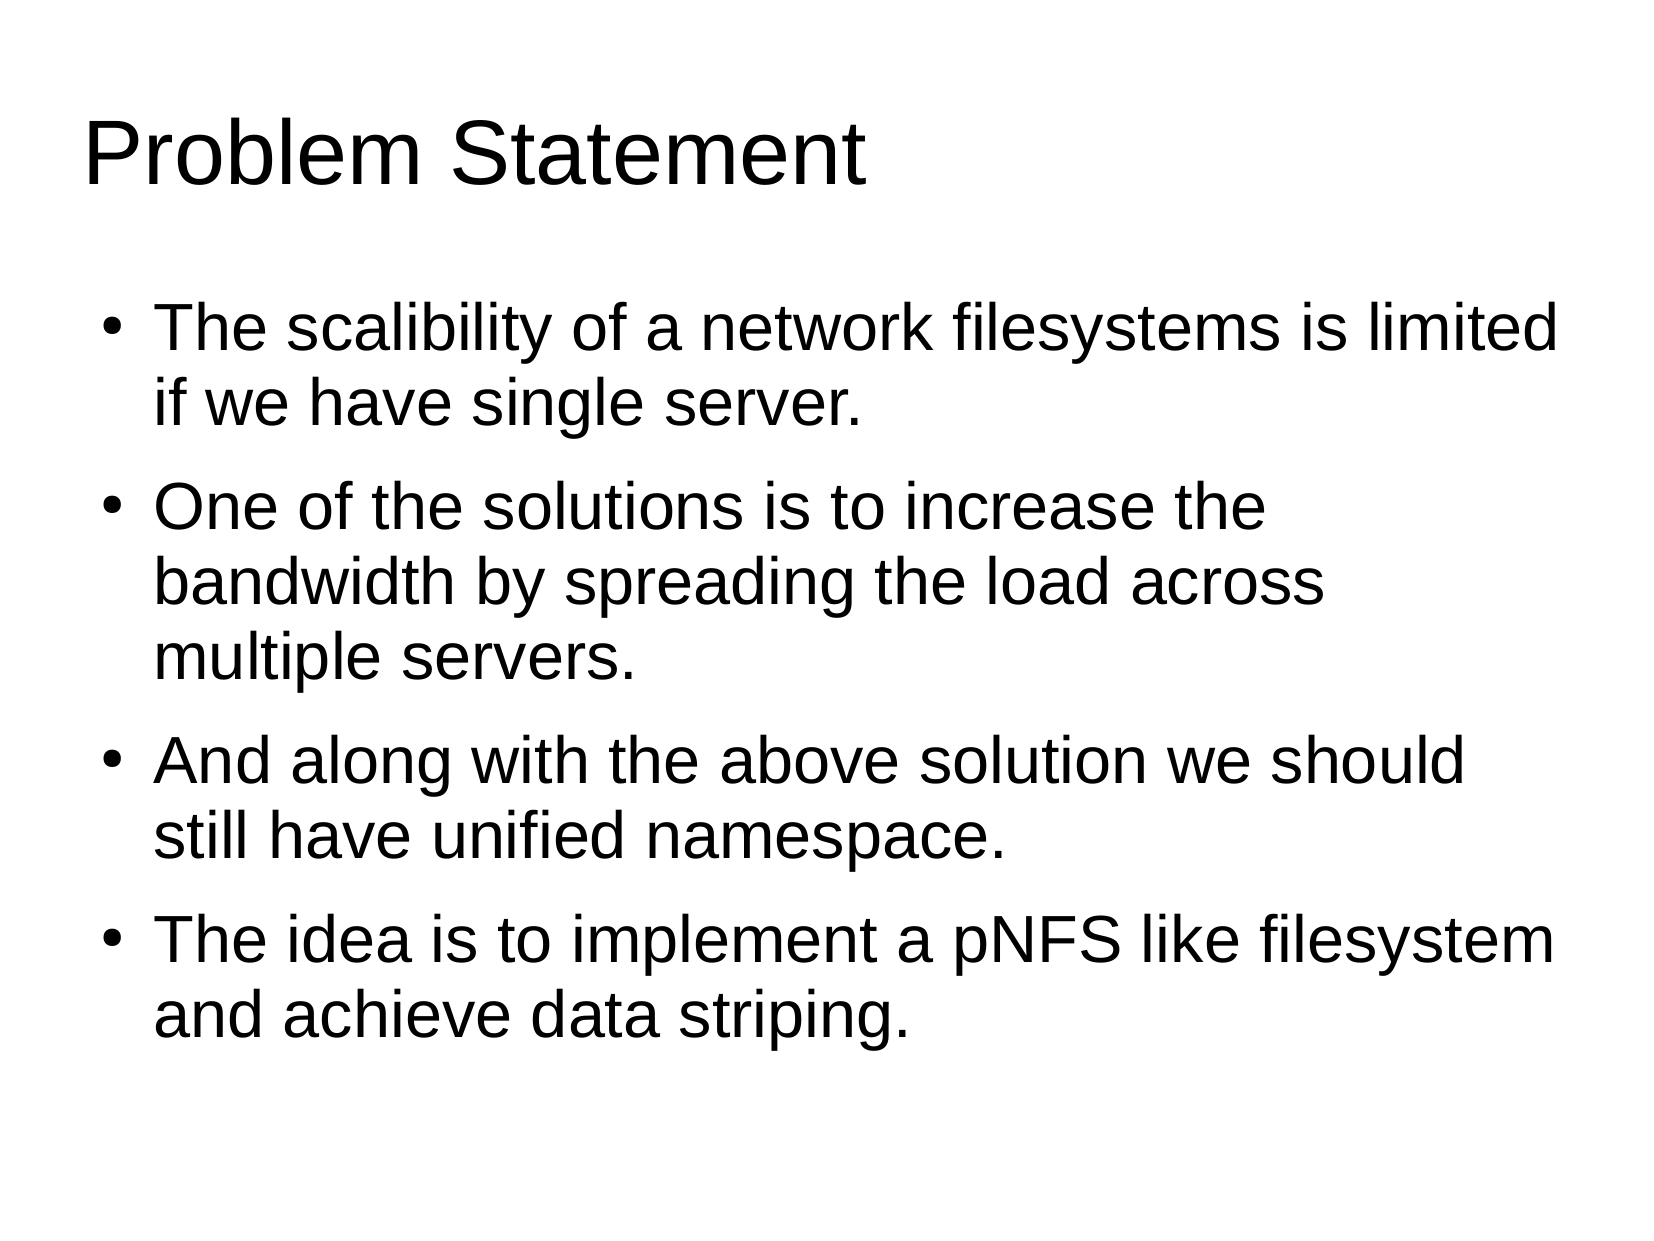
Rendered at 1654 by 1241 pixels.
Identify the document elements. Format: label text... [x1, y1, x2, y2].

title Problem Statement [82, 49, 1571, 257]
list The scalibility of a network filesystems is limited if we have single server. One of the solutions is to increase the bandwidth by spreading the load across multiple servers. And along with the above solution we should still have unified namespace. The idea is to implement a pNFS like filesystem and achieve data striping. [82, 290, 1571, 1109]
